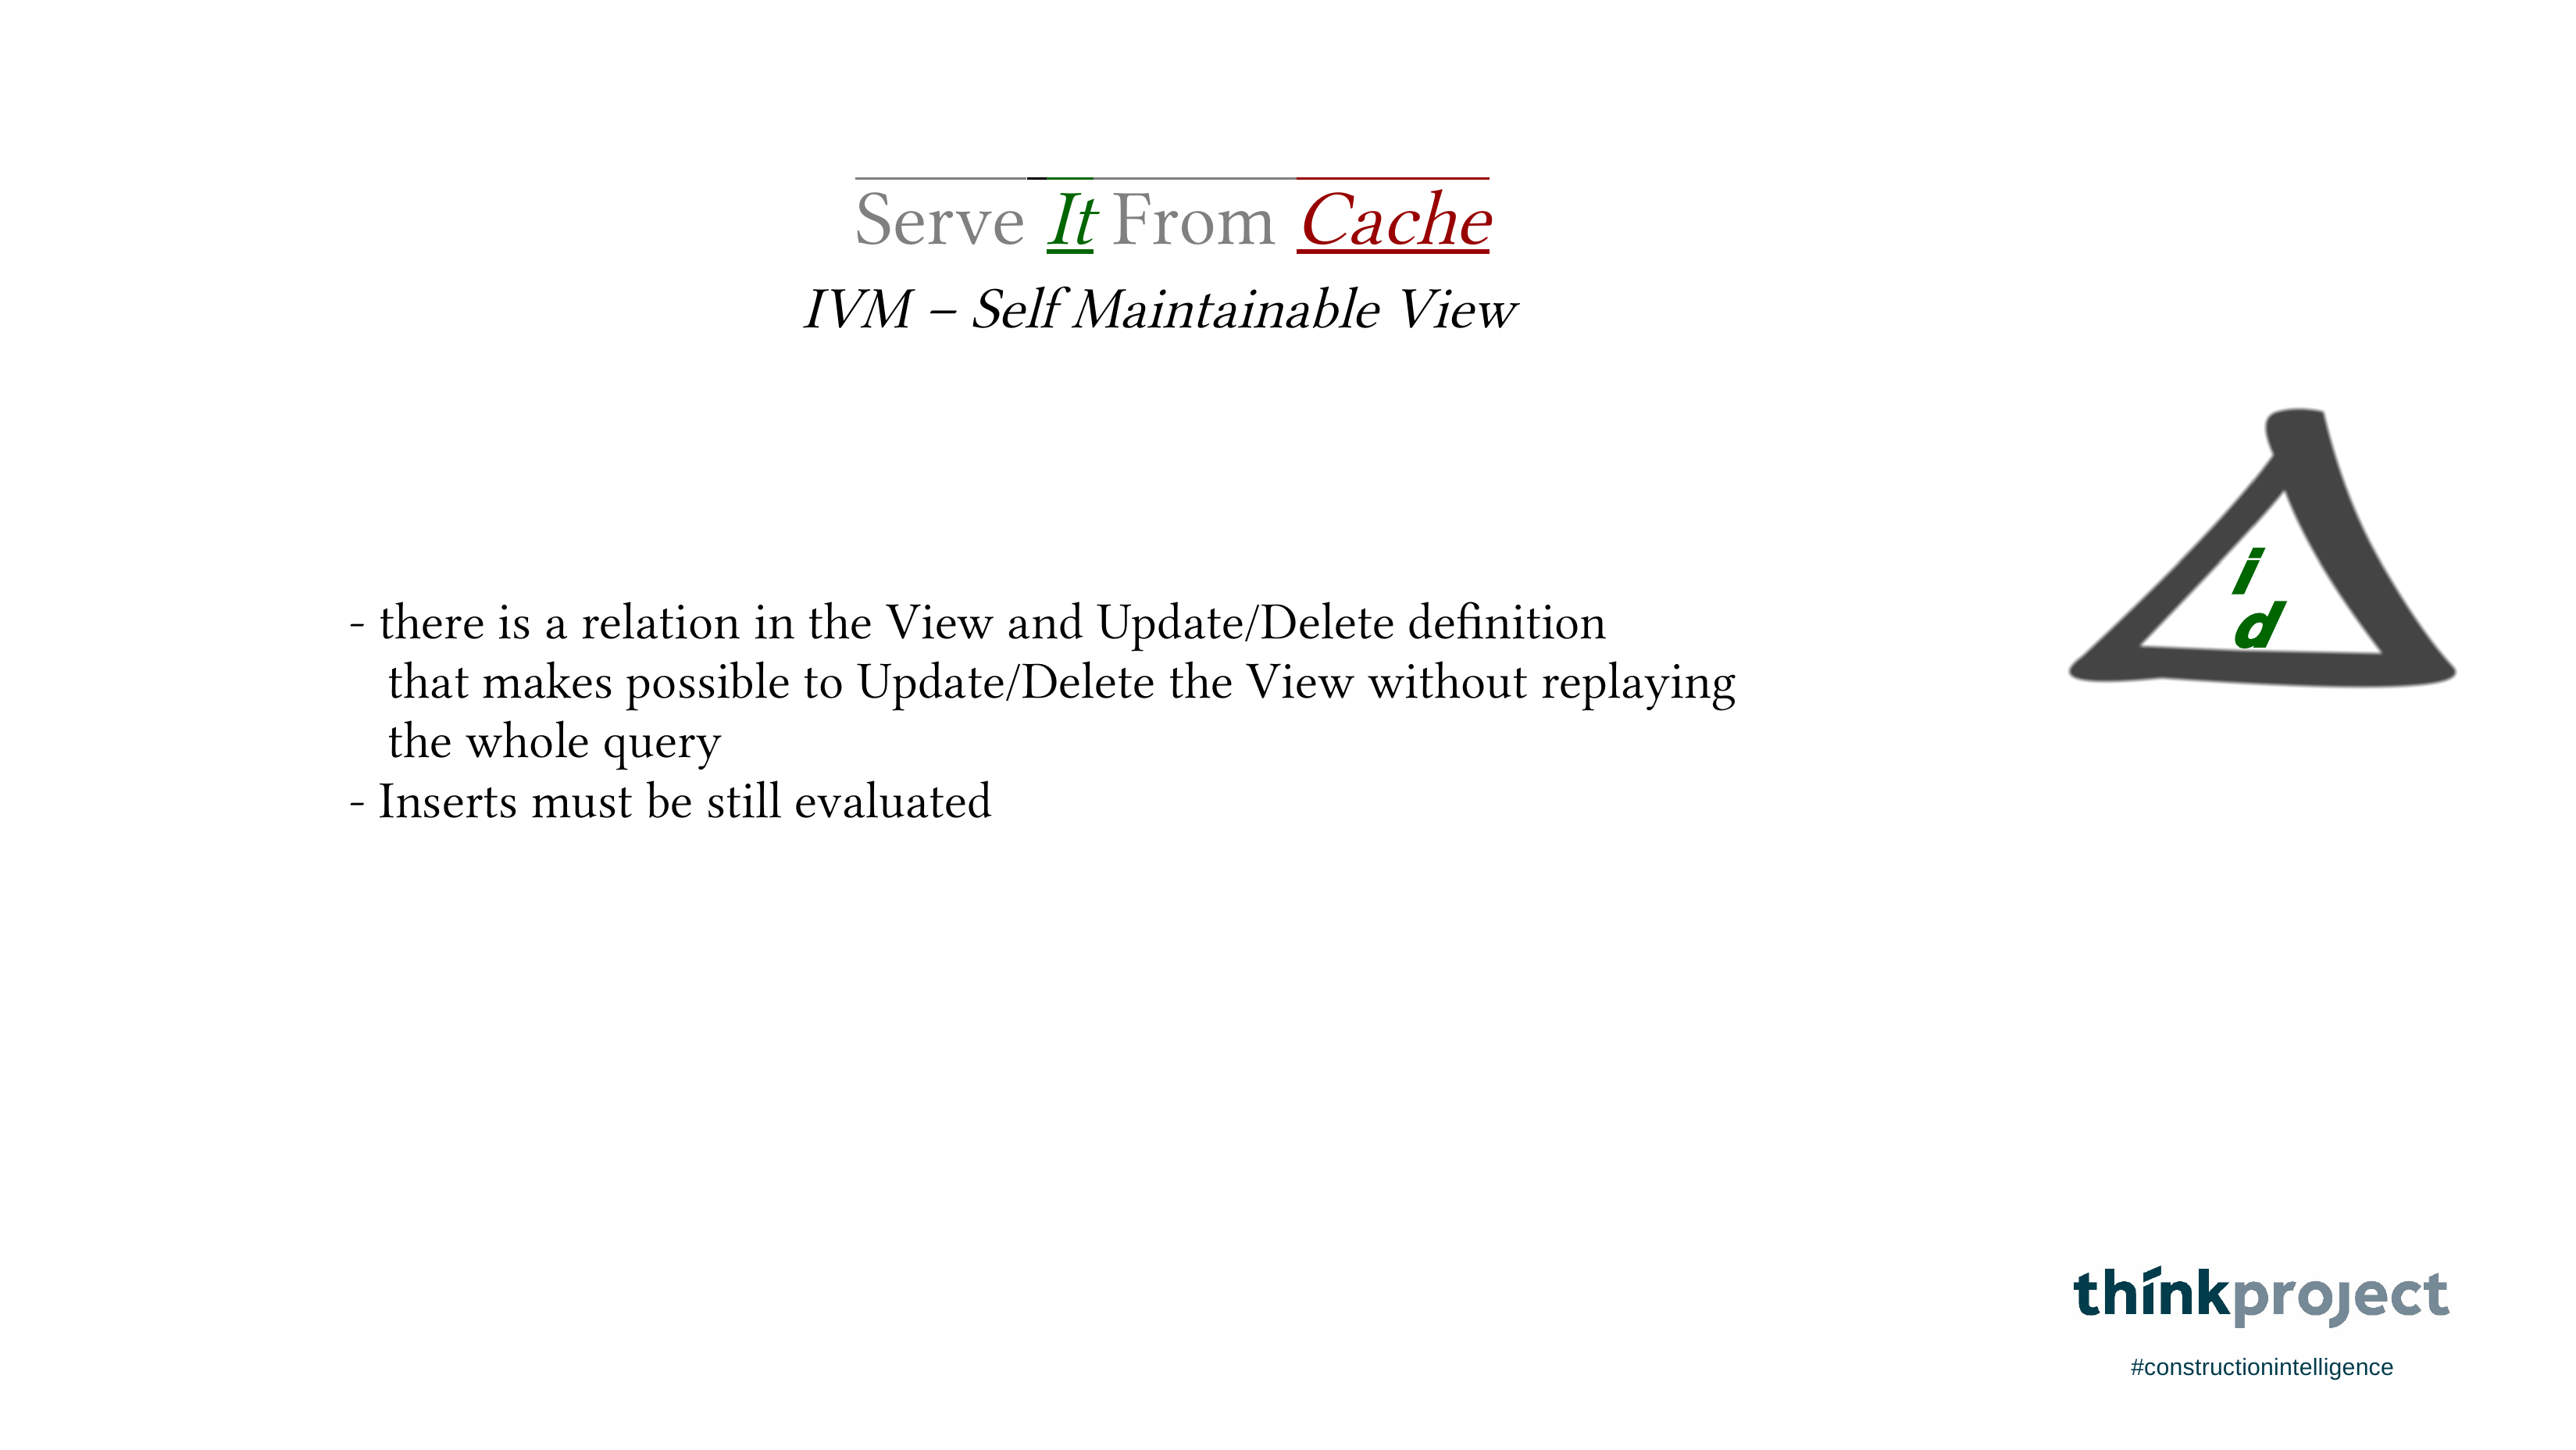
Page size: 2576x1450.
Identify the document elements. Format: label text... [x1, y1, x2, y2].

text_box id [2219, 547, 2299, 666]
text_box IVM – Self Maintainable View [790, 270, 1572, 348]
text_box Serve It From Cache [824, 168, 1602, 329]
picture [2044, 386, 2461, 738]
picture [2332, 1364, 2338, 1373]
text_box - there is a relation in the View and Update/Delete definition that makes possible to Update/Delete the View without replaying the whole query - Inserts must be still evaluated [337, 586, 1750, 837]
picture [2021, 1212, 2502, 1380]
